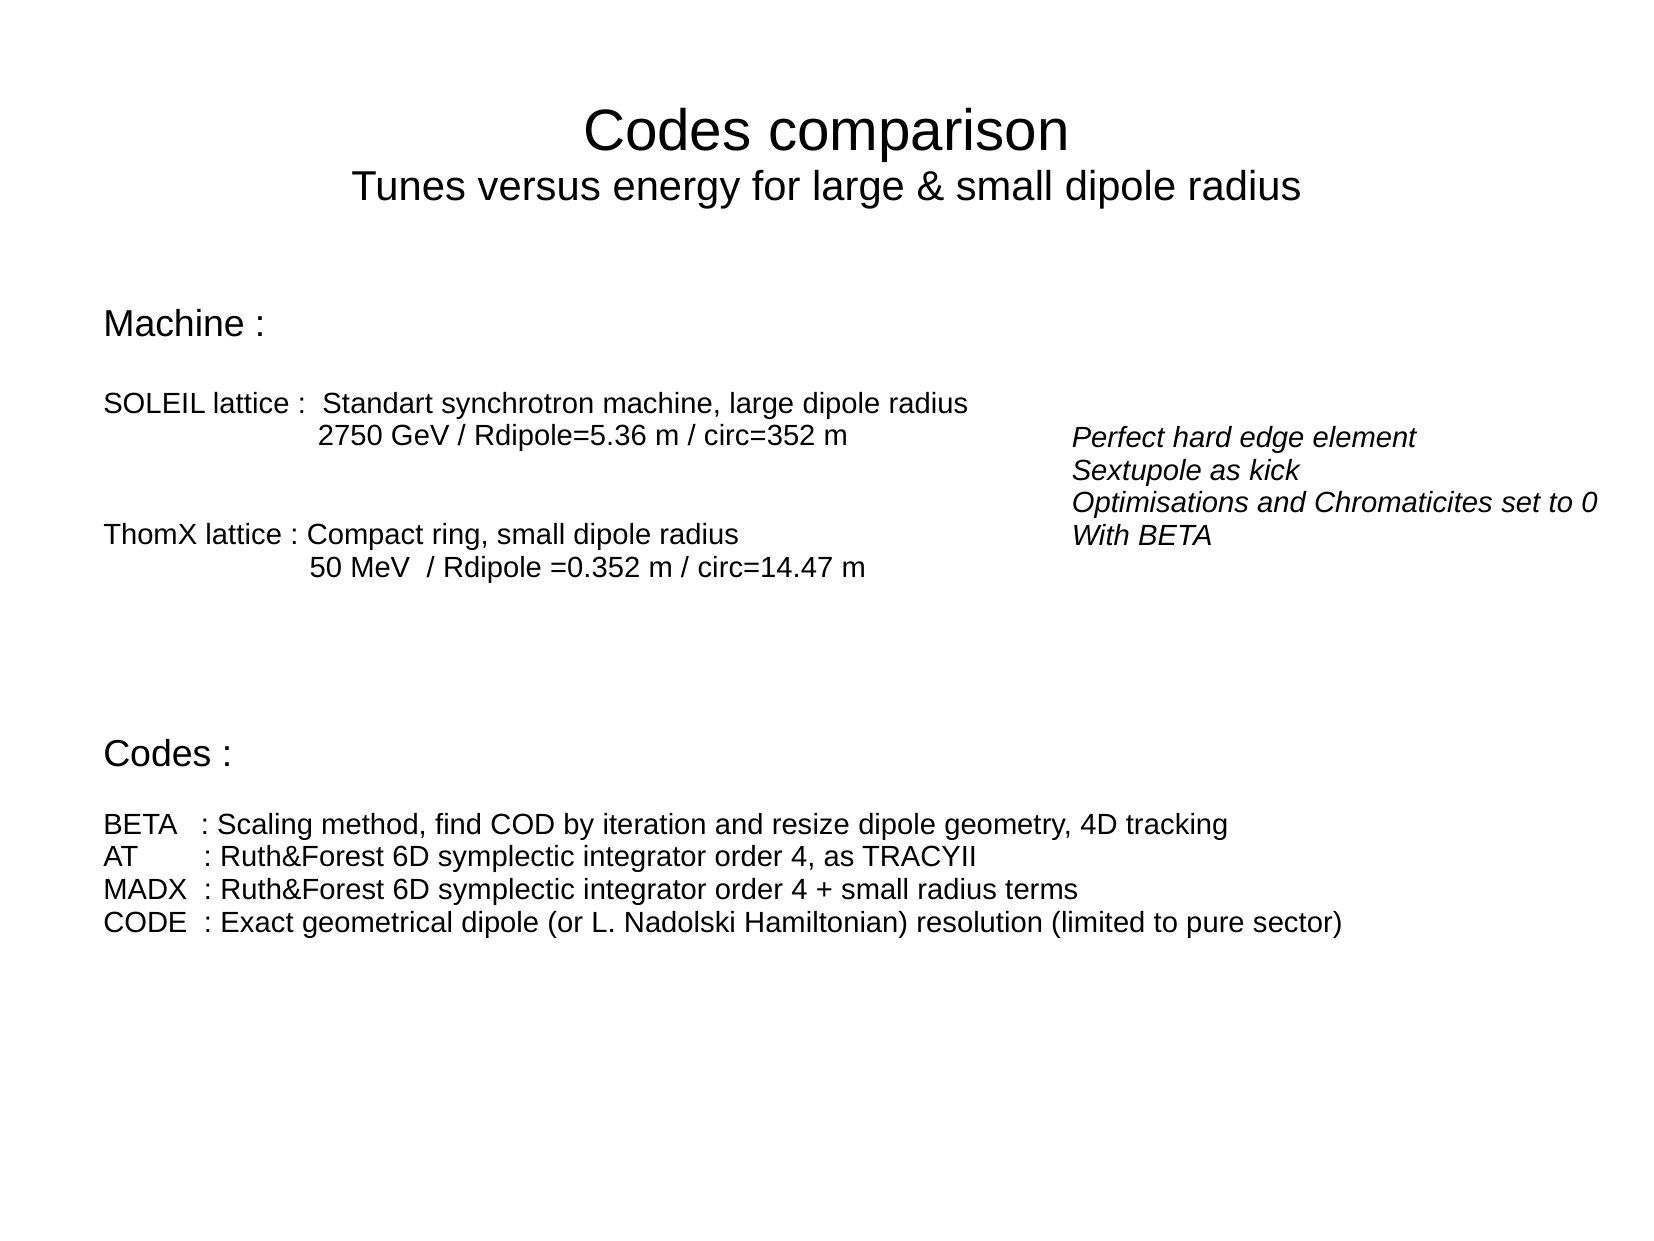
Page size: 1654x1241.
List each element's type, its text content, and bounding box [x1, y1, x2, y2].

title Codes comparison Tunes versus energy for large & small dipole radius [82, 56, 1571, 250]
text_box Perfect hard edge element Sextupole as kick Optimisations and Chromaticites set to 0 With BETA [1057, 413, 1648, 560]
text_box Machine : SOLEIL lattice : Standart synchrotron machine, large dipole radius 2750 GeV / Rdipole=5.36 m / circ=352 m ThomX lattice : Compact ring, small dipole radius 50 MeV / Rdipole =0.352 m / circ=14.47 m Codes : BETA : Scaling method, find COD by iteration and resize dipole geometry, 4D tracking AT : Ruth&Forest 6D symplectic integrator order 4, as TRACYII MADX : Ruth&Forest 6D symplectic integrator order 4 + small radius terms CODE : Exact geometrical dipole (or L. Nadolski Hamiltonian) resolution (limited to pure sector) [88, 295, 1565, 979]
